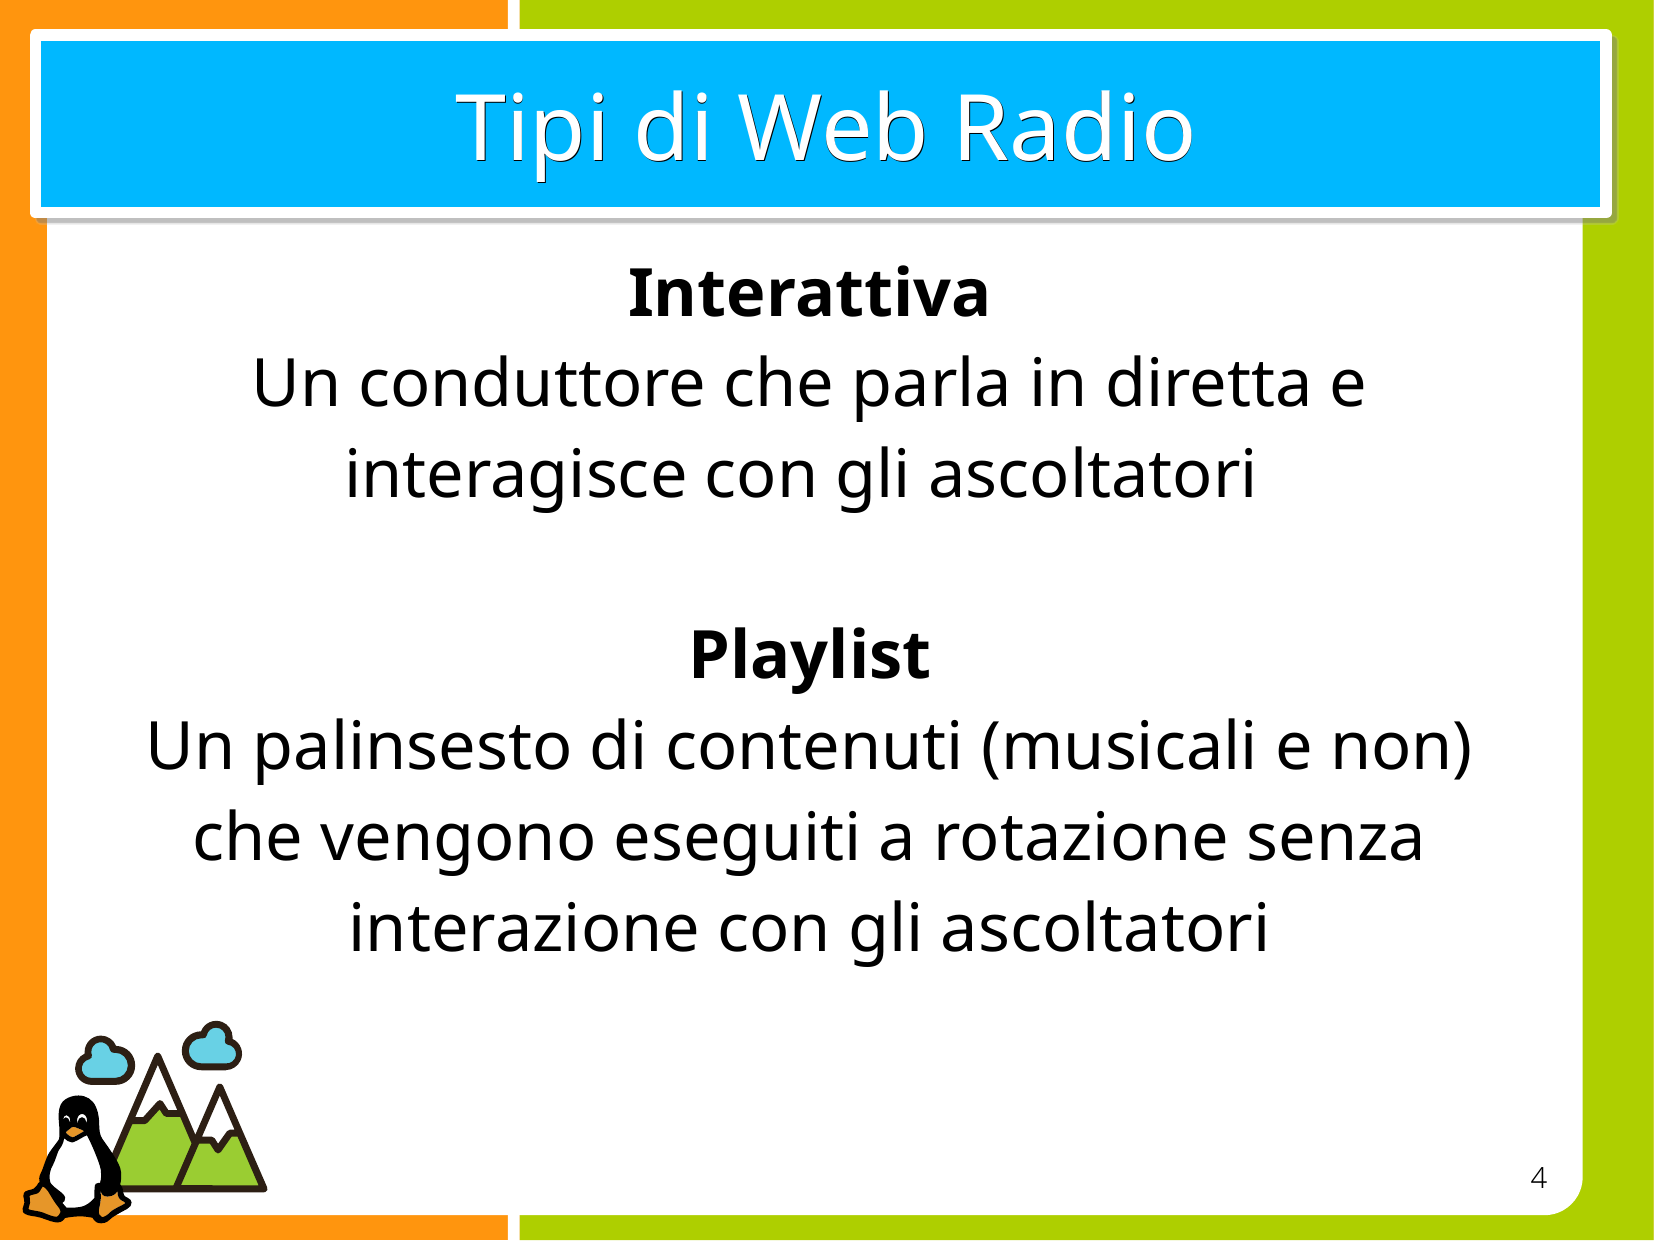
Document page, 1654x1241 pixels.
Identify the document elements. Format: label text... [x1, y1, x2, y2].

title Tipi di Web Radio [82, 49, 1571, 201]
subtitle Interattiva Un conduttore che parla in diretta e interagisce con gli ascoltatori Playlist Un palinsesto di contenuti (musicali e non) che vengono eseguiti a rotazione senza interazione con gli ascoltatori [82, 248, 1538, 968]
